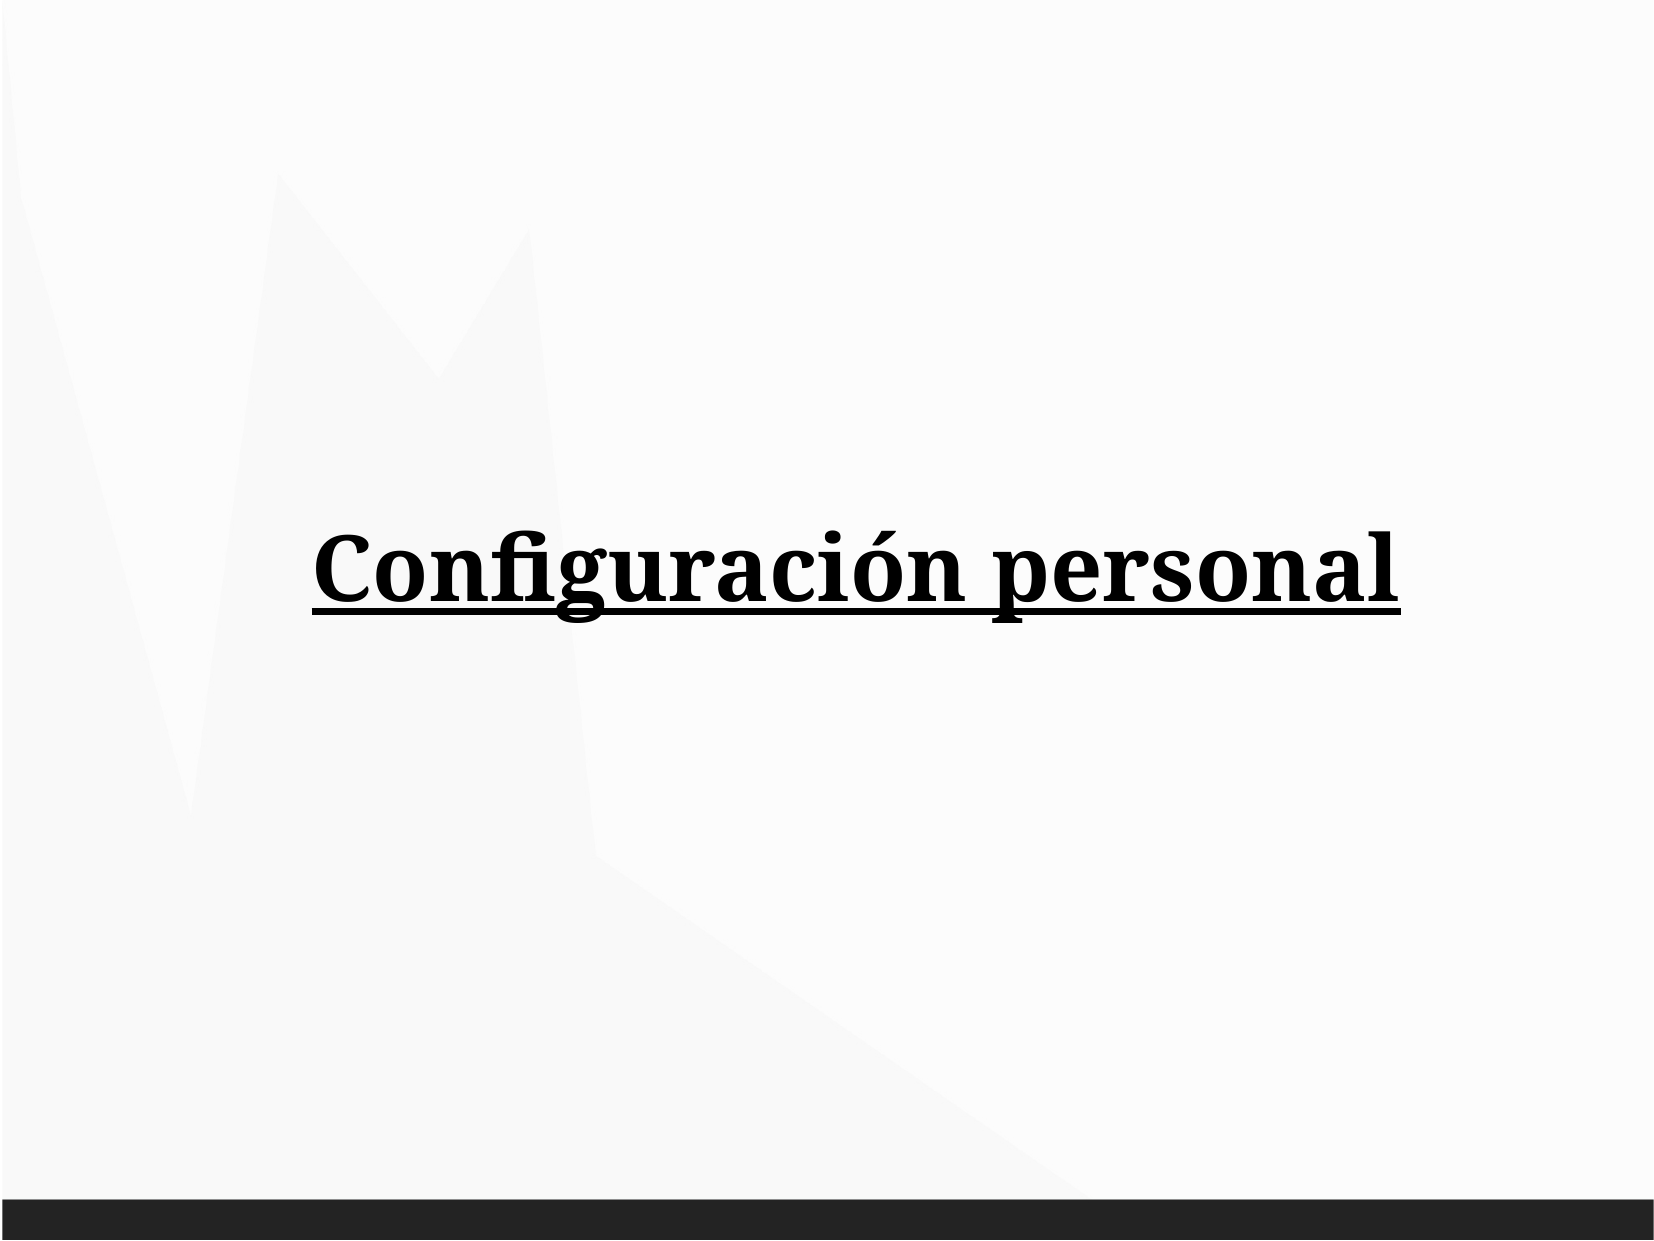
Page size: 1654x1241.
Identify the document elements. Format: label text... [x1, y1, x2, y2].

title Configuración personal [112, 525, 1601, 733]
picture [2, 0, 1654, 1241]
